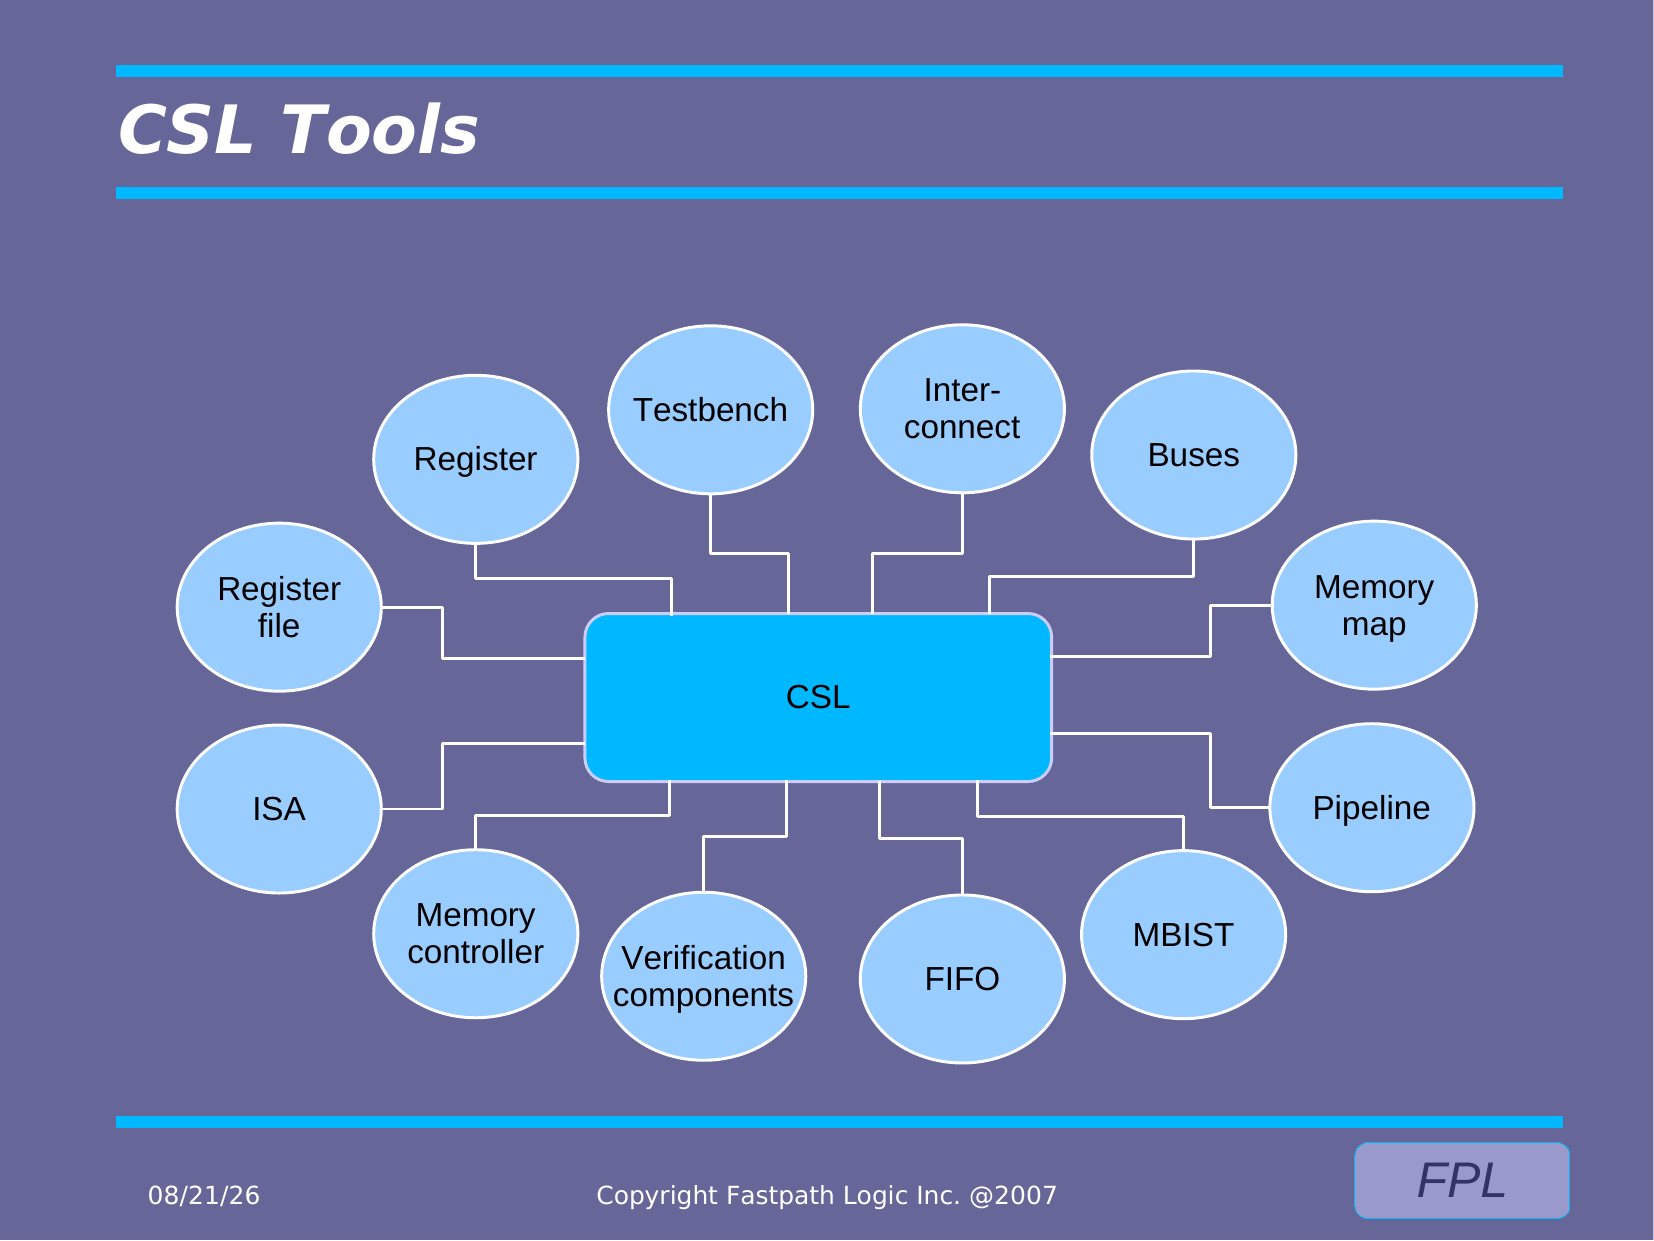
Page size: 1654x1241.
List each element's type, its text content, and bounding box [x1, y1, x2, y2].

text_box Testbench [608, 325, 813, 494]
text_box FIFO [860, 895, 1065, 1063]
text_box ISA [177, 725, 382, 894]
text_box CSL [584, 613, 1052, 782]
text_box Memory map [1272, 521, 1477, 690]
text_box Inter- connect [860, 324, 1065, 493]
title CSL Tools [118, 41, 1531, 219]
text_box Register file [177, 523, 382, 692]
text_box Memory controller [373, 849, 578, 1018]
text_box MBIST [1081, 850, 1286, 1019]
text_box Pipeline [1269, 723, 1475, 892]
text_box Buses [1091, 370, 1296, 540]
text_box Register [373, 375, 578, 544]
text_box Verification components [601, 892, 806, 1061]
